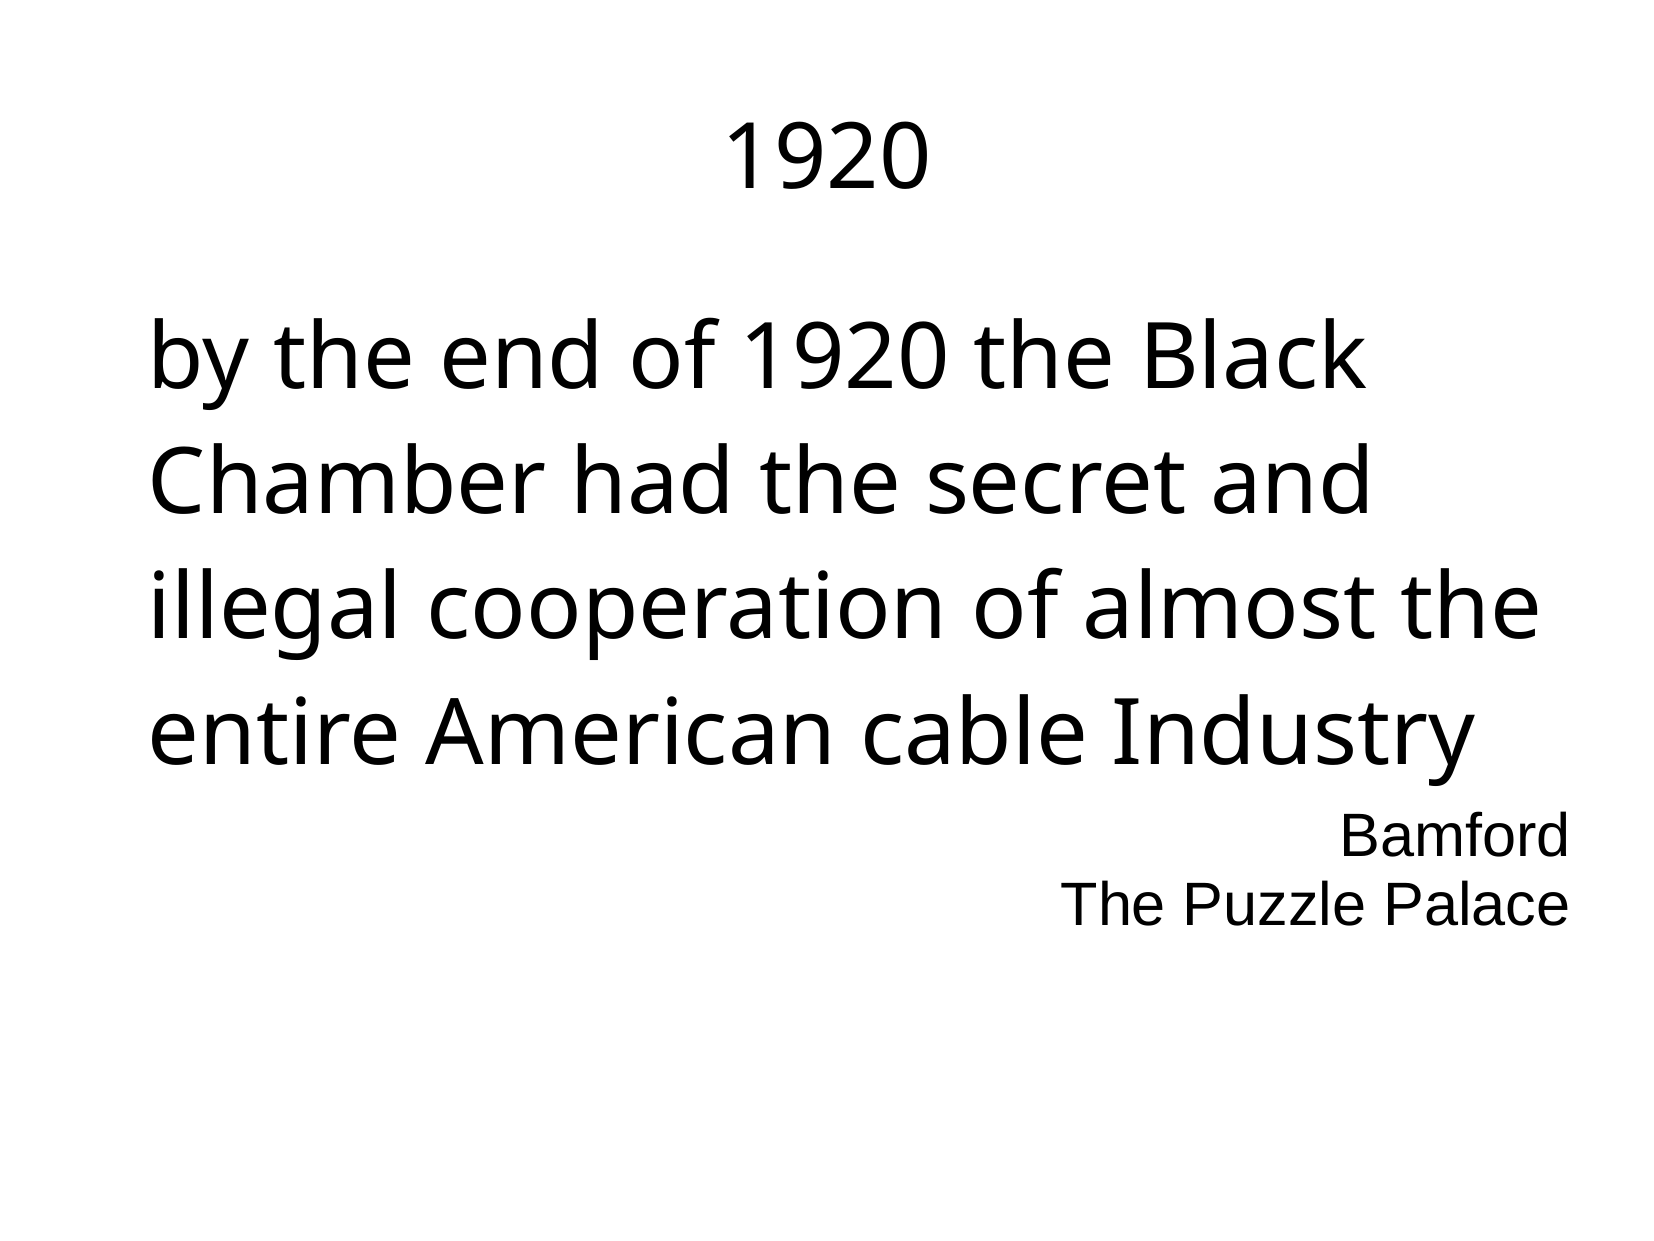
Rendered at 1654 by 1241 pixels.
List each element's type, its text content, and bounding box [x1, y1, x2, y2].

list by the end of 1920 the Black Chamber had the secret and illegal cooperation of almost the entire American cable Industry Bamford The Puzzle Palace [82, 290, 1571, 1010]
title 1920 [82, 49, 1571, 257]
